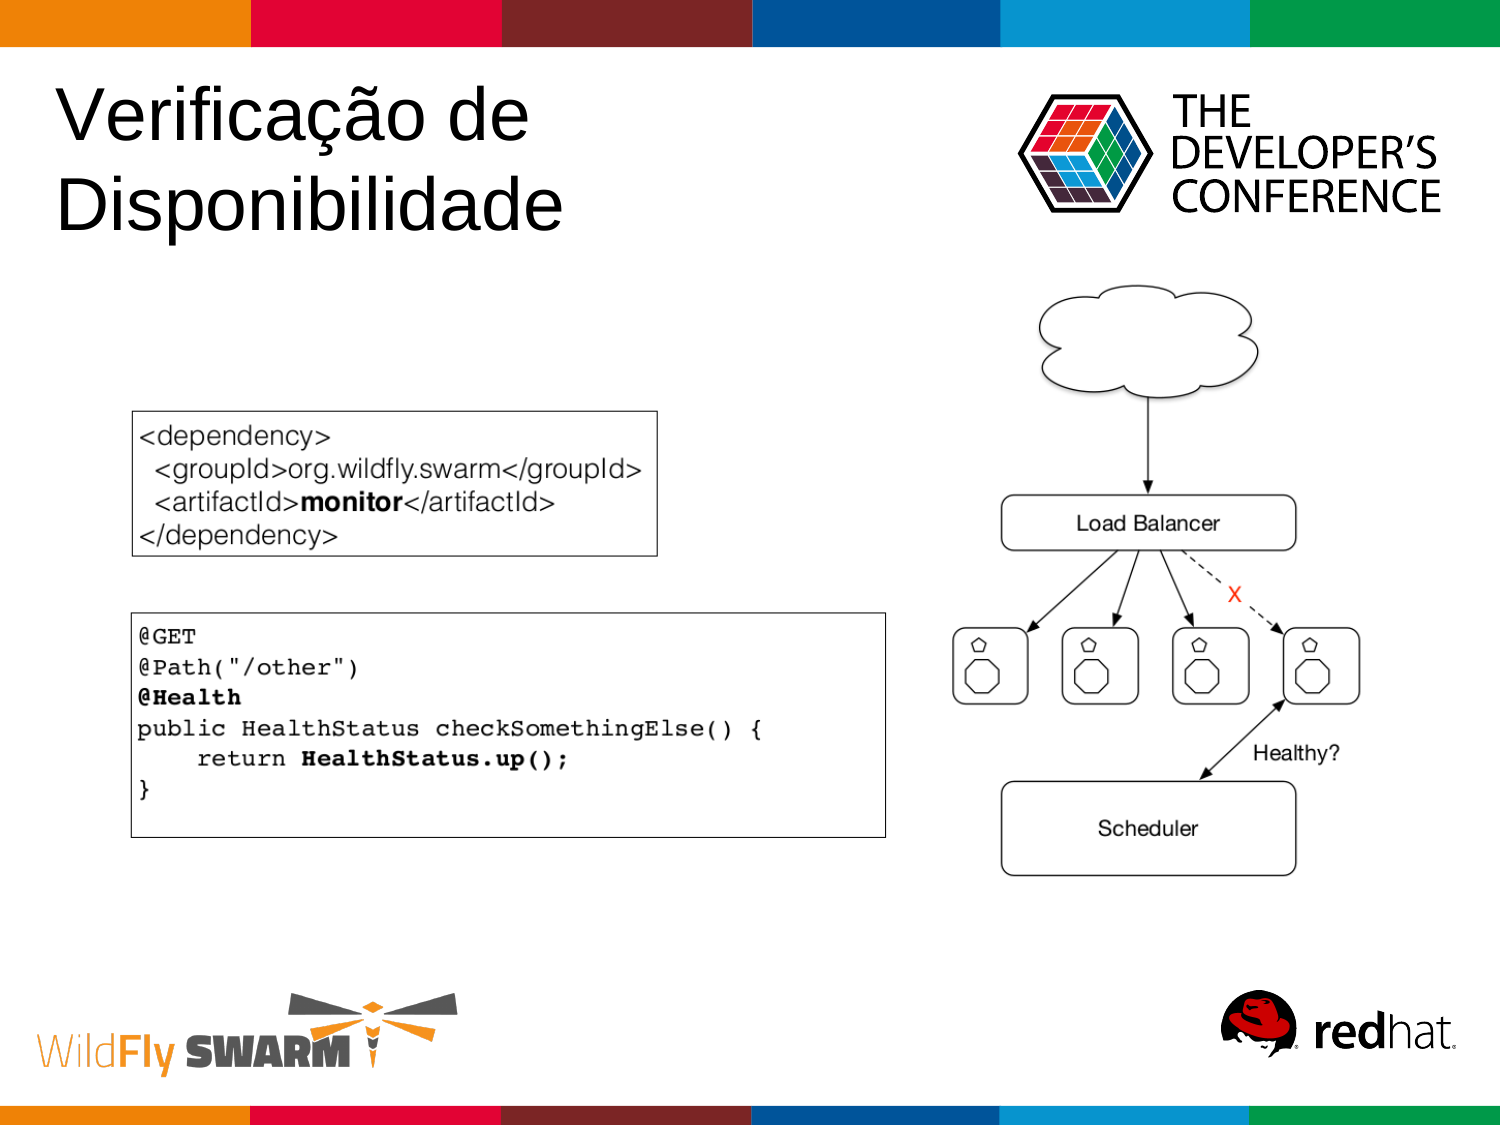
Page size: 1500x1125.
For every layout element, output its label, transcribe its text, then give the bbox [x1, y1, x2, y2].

picture [1221, 990, 1456, 1066]
title Verificação de Disponibilidade [41, 57, 975, 254]
picture [75, 269, 1412, 929]
picture [28, 974, 466, 1095]
